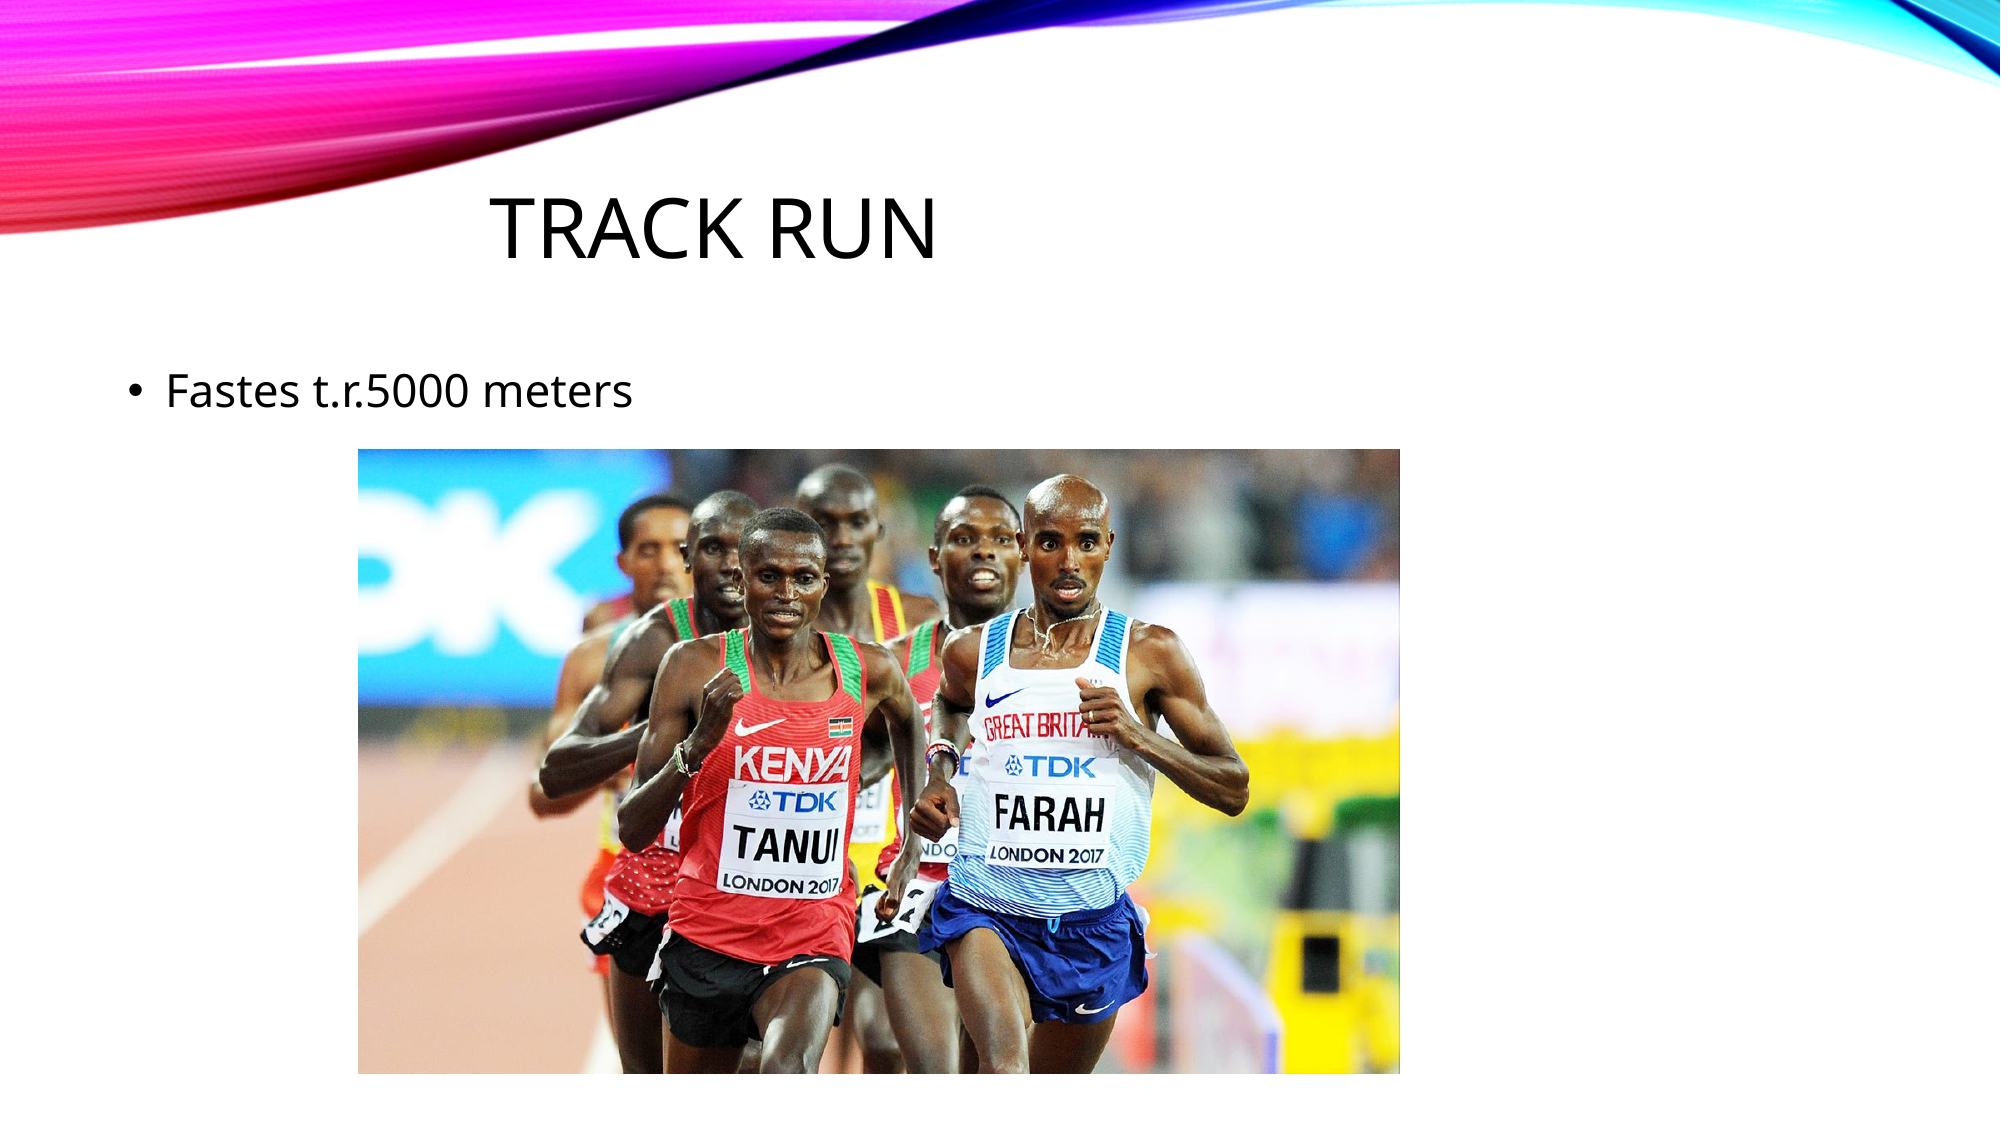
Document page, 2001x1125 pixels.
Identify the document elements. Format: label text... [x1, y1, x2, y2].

picture [358, 449, 1400, 1074]
title Track run [474, 125, 1888, 338]
list Fastes t.r.5000 meters [112, 360, 1888, 1021]
